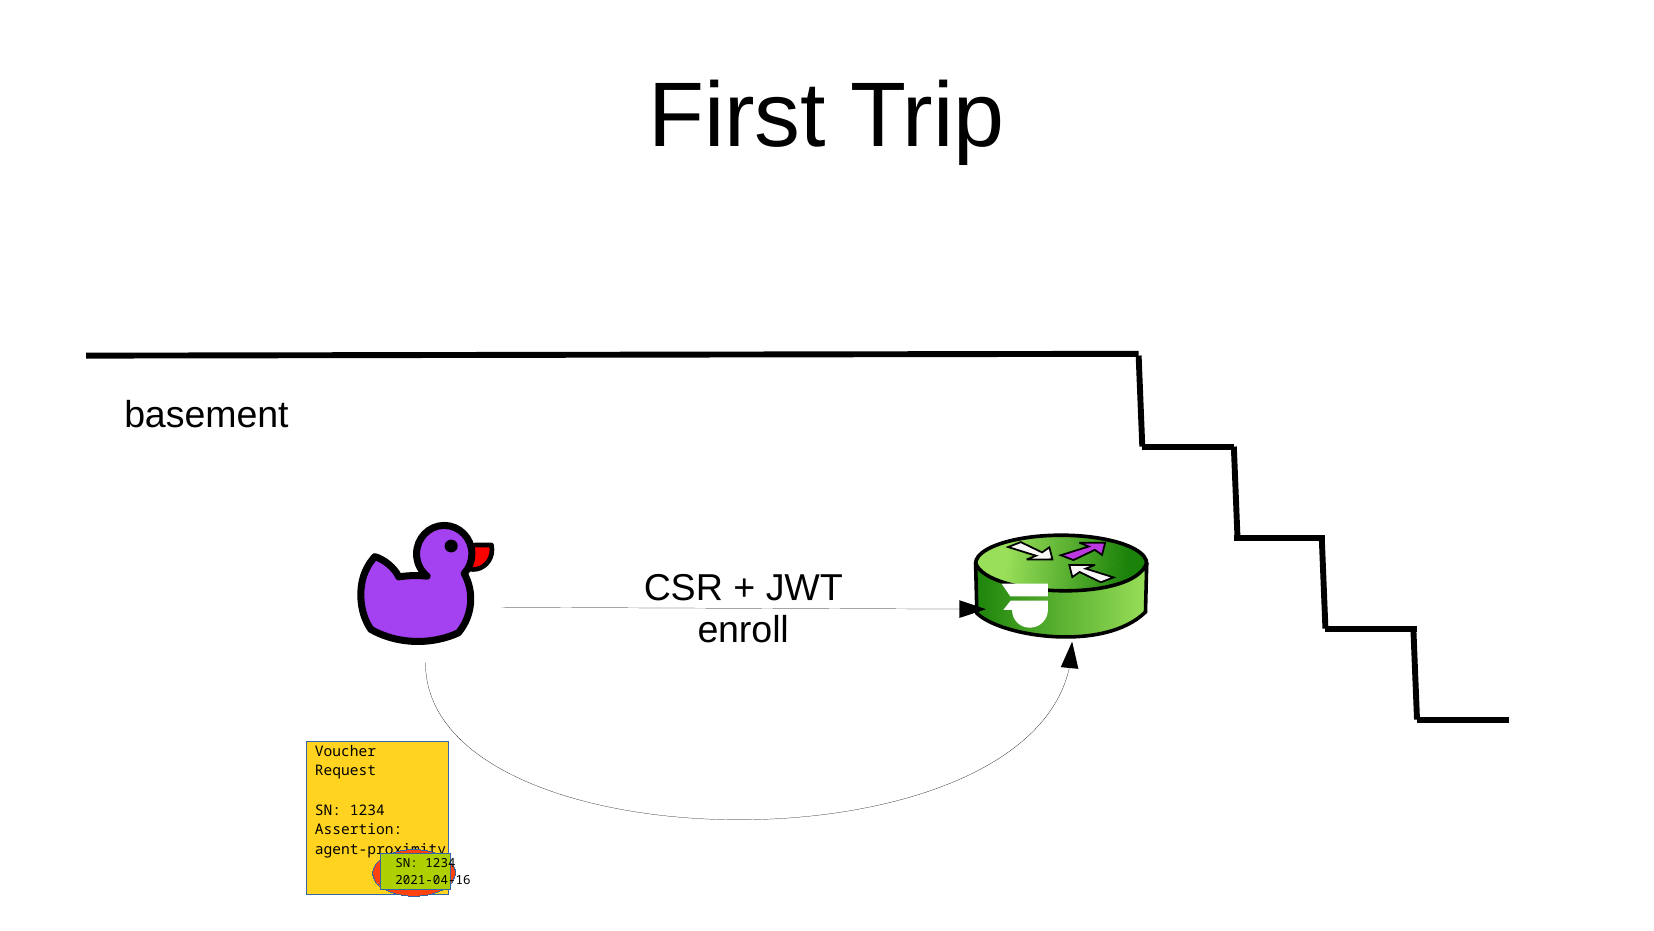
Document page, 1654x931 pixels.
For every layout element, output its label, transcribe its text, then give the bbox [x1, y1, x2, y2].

text_box basement [109, 386, 304, 443]
text_box [392, 849, 436, 853]
picture [968, 521, 1177, 642]
picture [349, 511, 502, 663]
text_box [306, 854, 449, 897]
text_box SN: 1234 2021-04-16 [380, 853, 451, 890]
text_box Voucher Request SN: 1234 Assertion: agent-proximity [299, 733, 502, 854]
text_box [451, 865, 456, 880]
title First Trip [82, 37, 1571, 193]
